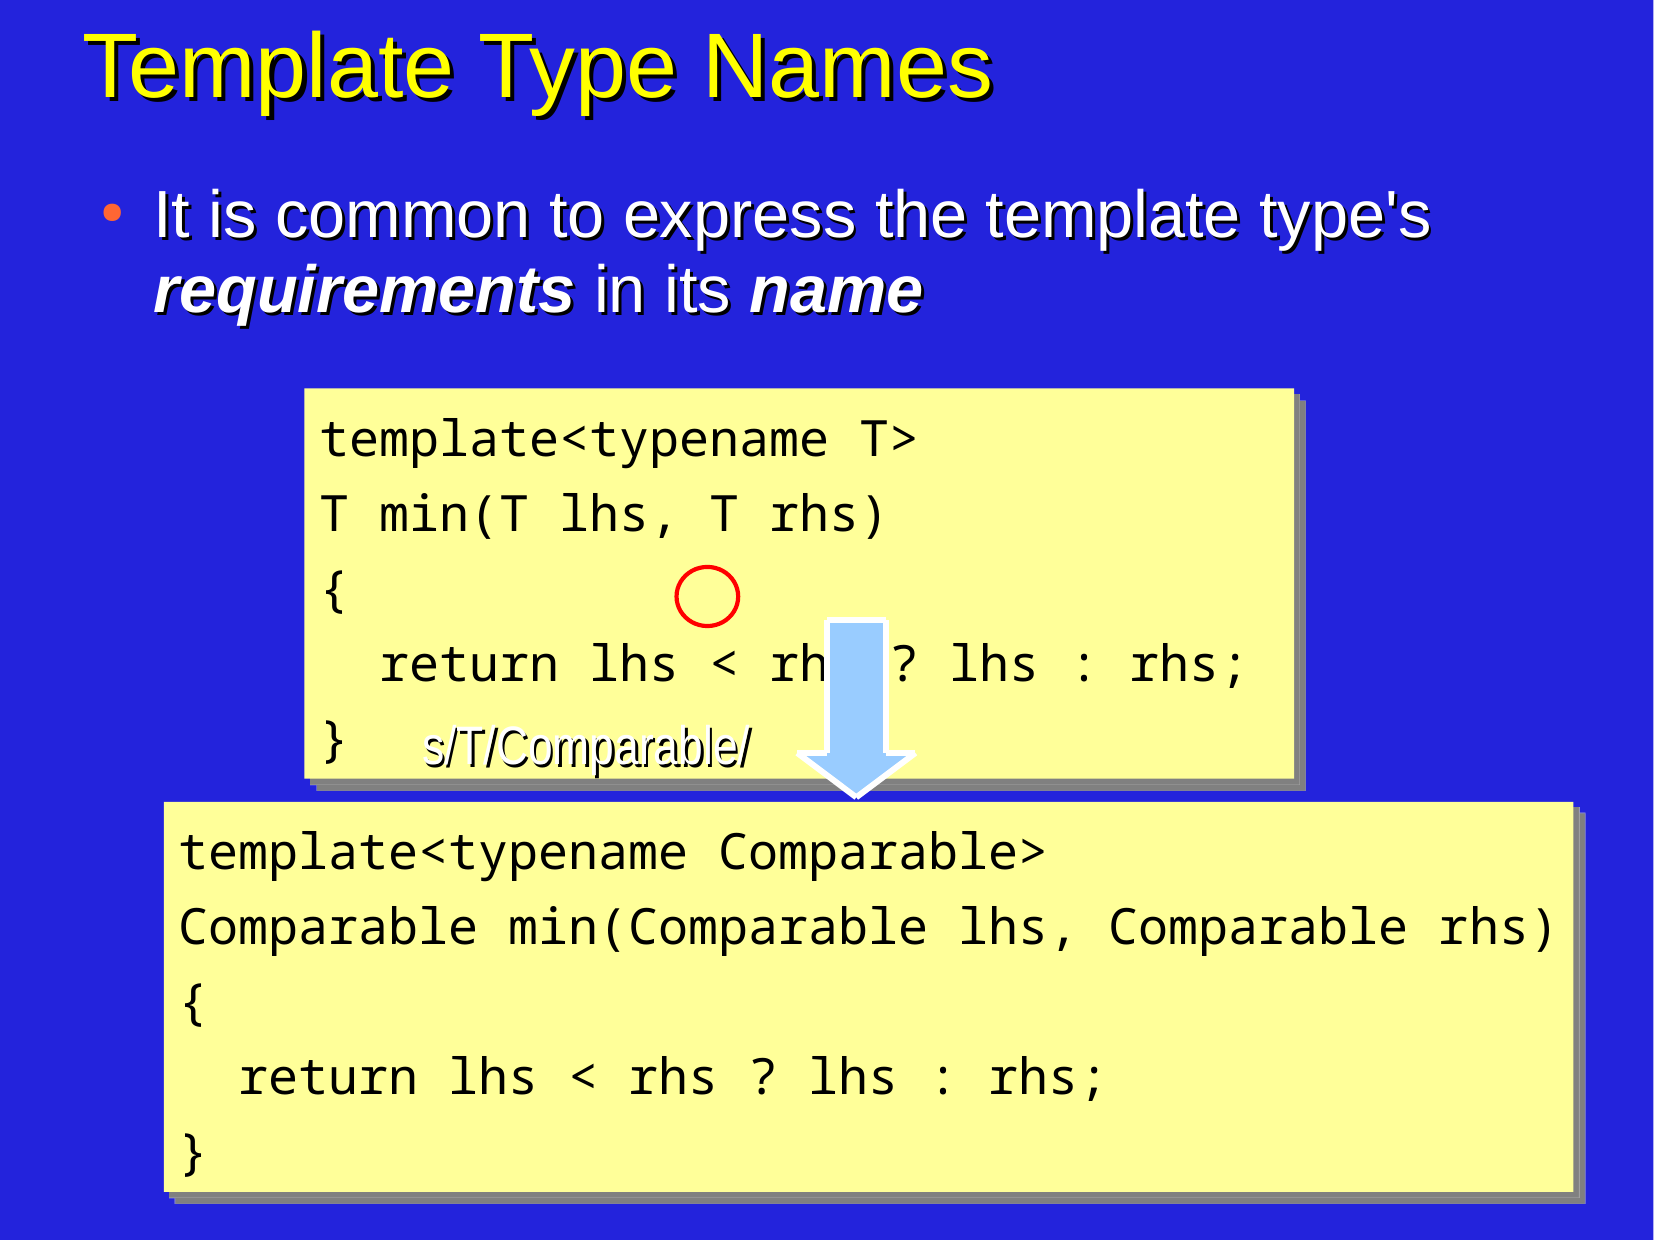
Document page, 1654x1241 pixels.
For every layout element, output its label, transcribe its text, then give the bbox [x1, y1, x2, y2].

list It is common to express the template type's requirements in its name [82, 177, 1571, 1182]
text_box s/T/Comparable/ [407, 702, 851, 784]
text_box [826, 620, 916, 798]
text_box template<typename T> T min(T lhs, T rhs) { return lhs < rhs ? lhs : rhs; } [304, 388, 1295, 779]
text_box template<typename Comparable> Comparable min(Comparable lhs, Comparable rhs) { return lhs < rhs ? lhs : rhs; } [163, 801, 1574, 1192]
title Template Type Names [82, 2, 1571, 130]
